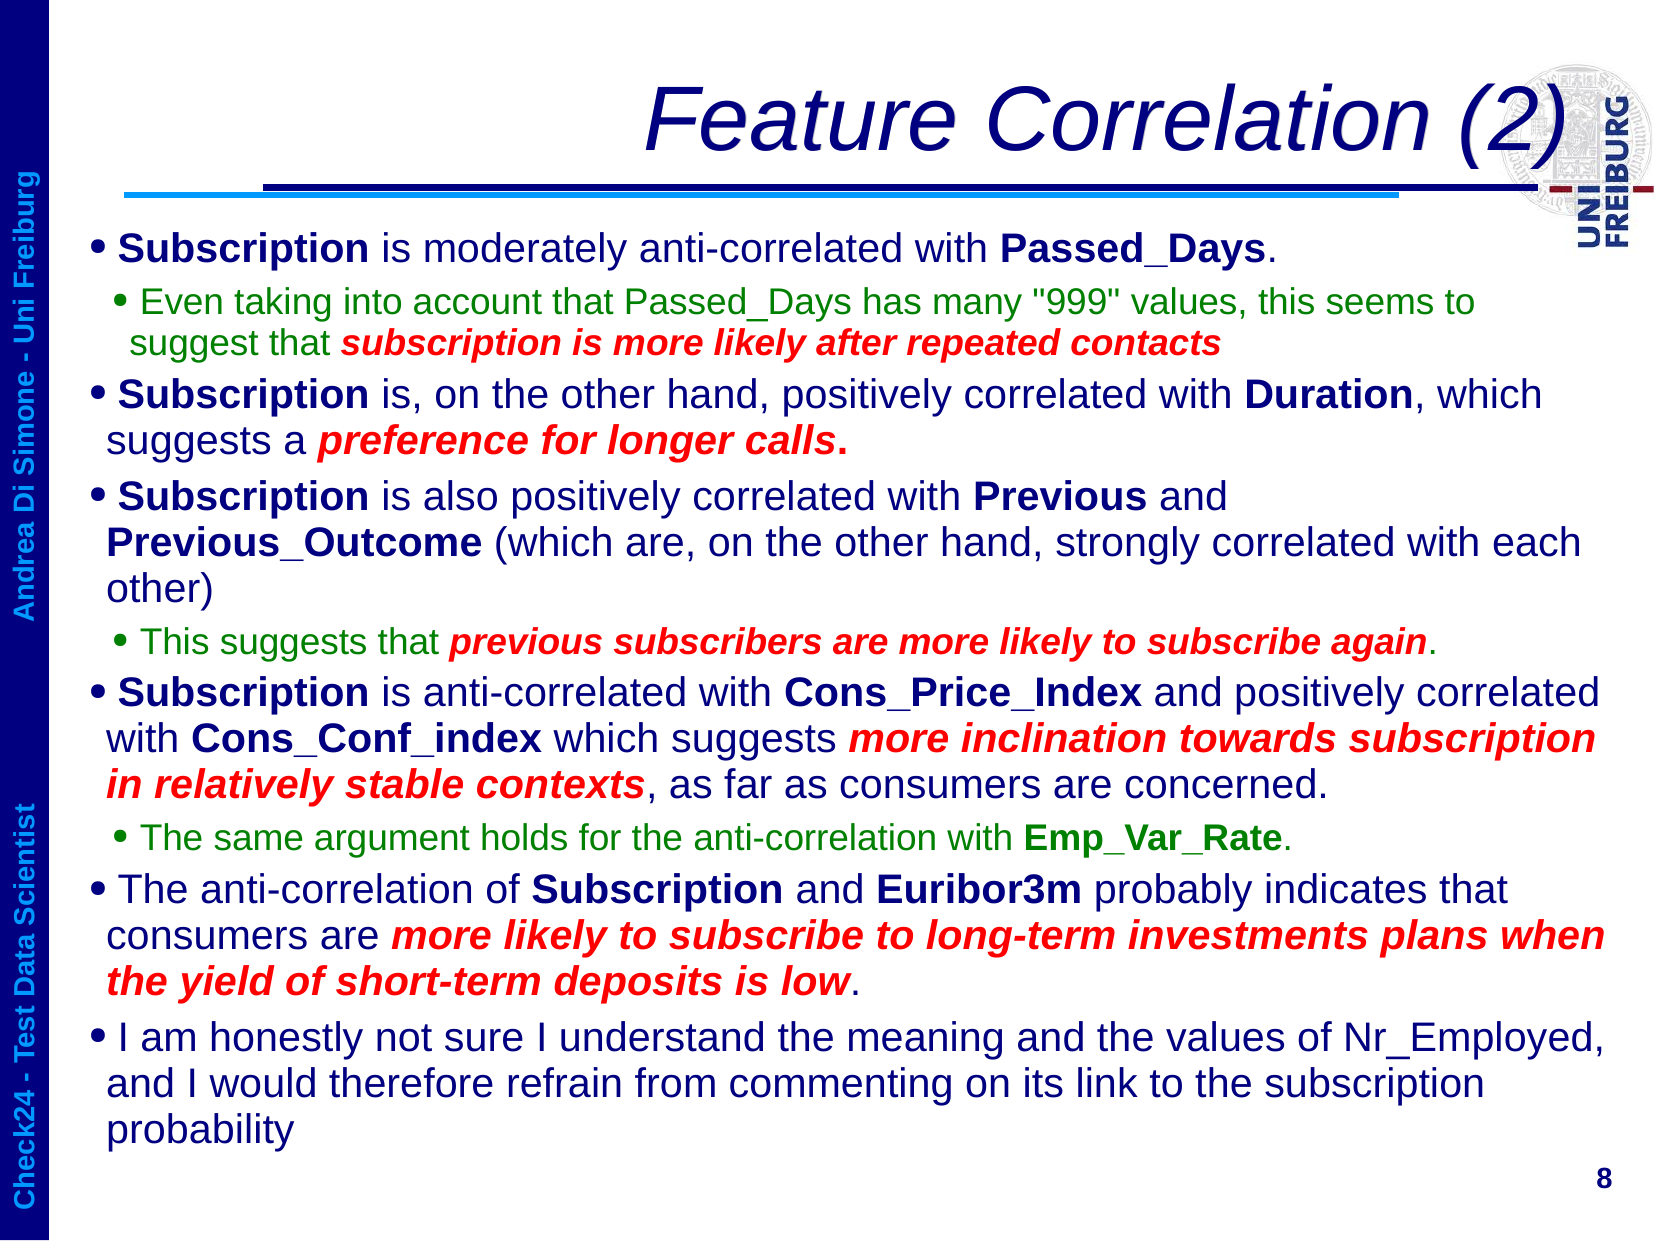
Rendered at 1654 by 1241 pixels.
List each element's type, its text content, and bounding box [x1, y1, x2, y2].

title Feature Correlation (2) [82, 49, 1571, 188]
text_box [82, 225, 1571, 1163]
picture [1477, 51, 1654, 256]
list Subscription is moderately anti-correlated with Passed_Days. Even taking into account that Passed_Days has many "999" values, this seems to suggest that subscription is more likely after repeated contacts Subscription is, on the other hand, positively correlated with Duration, which suggests a preference for longer calls. Subscription is also positively correlated with Previous and Previous_Outcome (which are, on the other hand, strongly correlated with each other) This suggests that previous subscribers are more likely to subscribe again. Subscription is anti-correlated with Cons_Price_Index and positively correlated with Cons_Conf_index which suggests more inclination towards subscription in relatively stable contexts, as far as consumers are concerned. The same argument holds for the anti-correlation with Emp_Var_Rate. The anti-correlation of Subscription and Euribor3m probably indicates that consumers are more likely to subscribe to long-term investments plans when the yield of short-term deposits is low. I am honestly not sure I understand the meaning and the values of Nr_Employed, and I would therefore refrain from commenting on its link to the subscription probability [82, 225, 1613, 1201]
